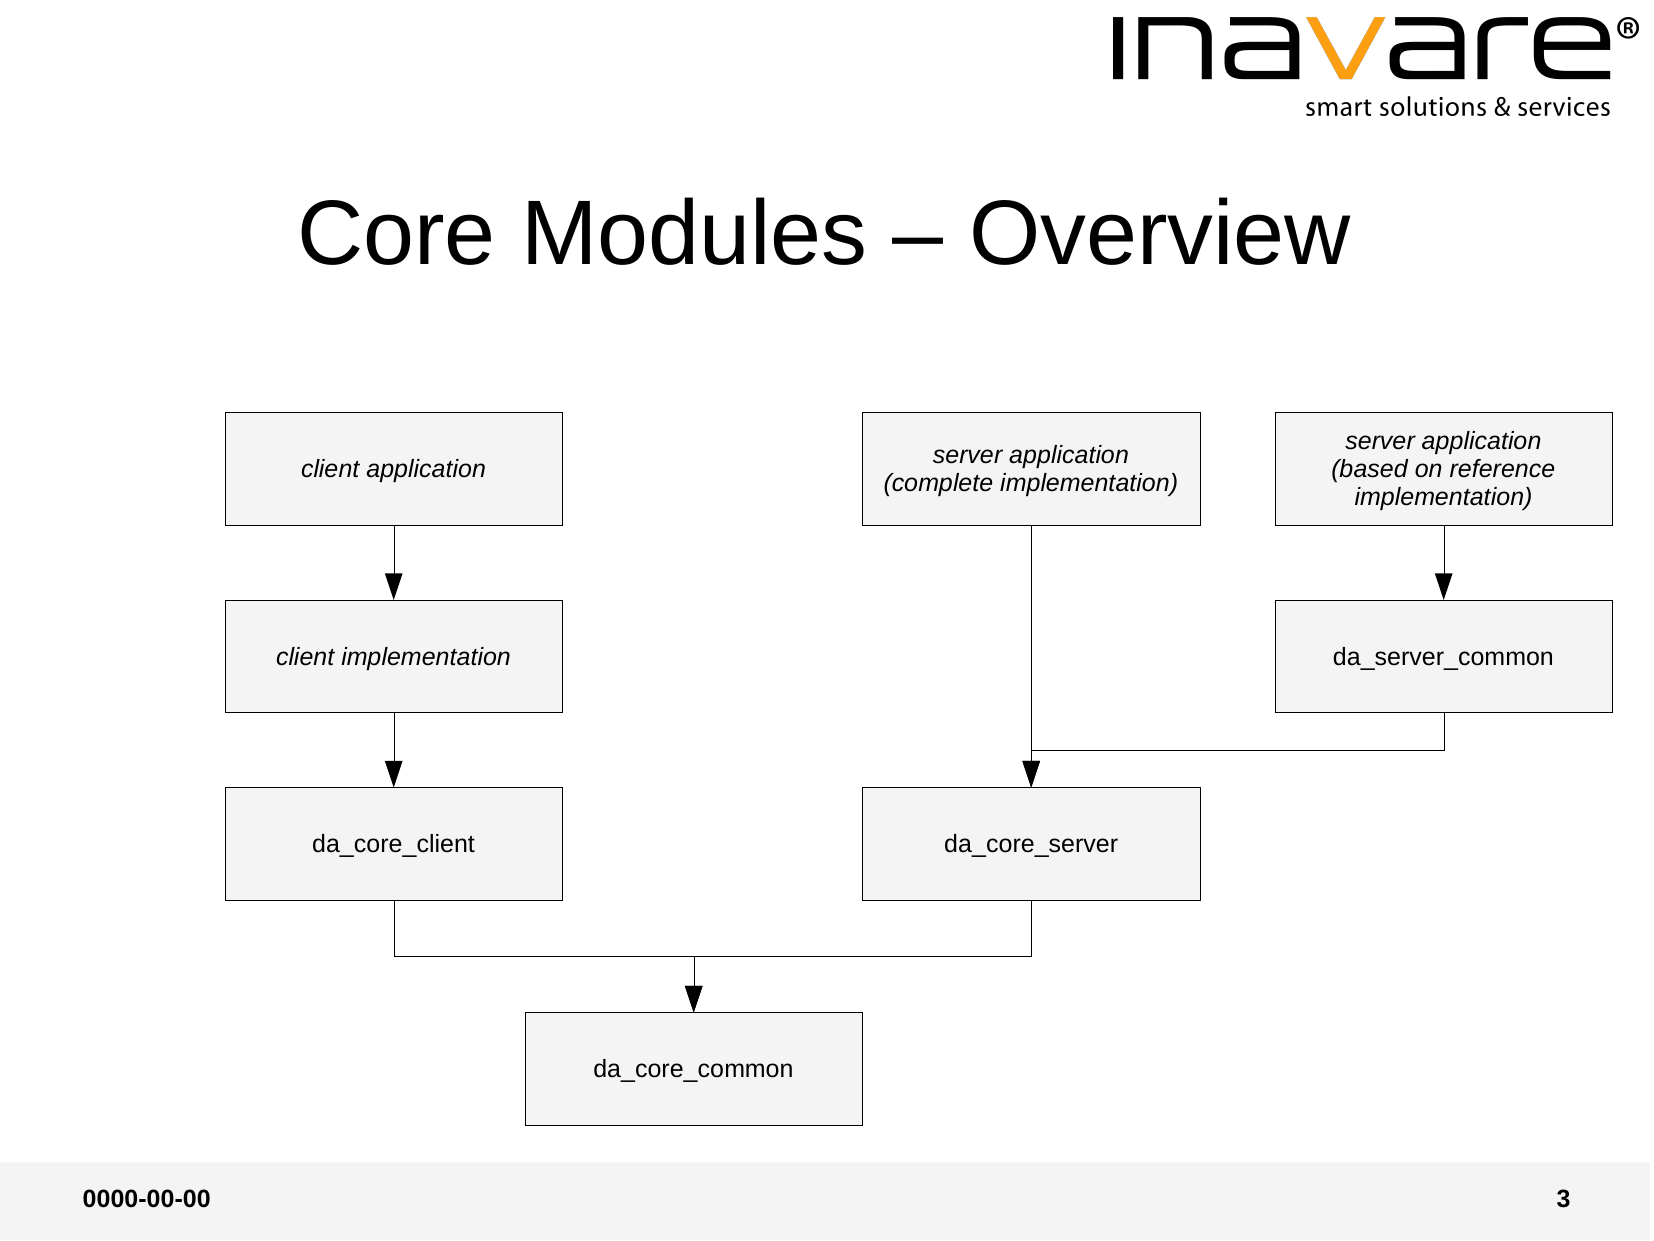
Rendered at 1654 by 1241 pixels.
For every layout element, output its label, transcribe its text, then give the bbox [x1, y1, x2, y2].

picture [1113, 17, 1639, 116]
title Core Modules – Overview [37, 157, 1613, 309]
text_box da_core_common [525, 1012, 863, 1126]
text_box client application [225, 412, 563, 526]
text_box client implementation [225, 600, 563, 713]
text_box server application (complete implementation) [862, 412, 1201, 526]
text_box server application (based on reference implementation) [1275, 412, 1613, 526]
text_box da_core_client [225, 787, 563, 901]
text_box da_core_server [862, 787, 1201, 901]
text_box da_server_common [1275, 600, 1613, 713]
